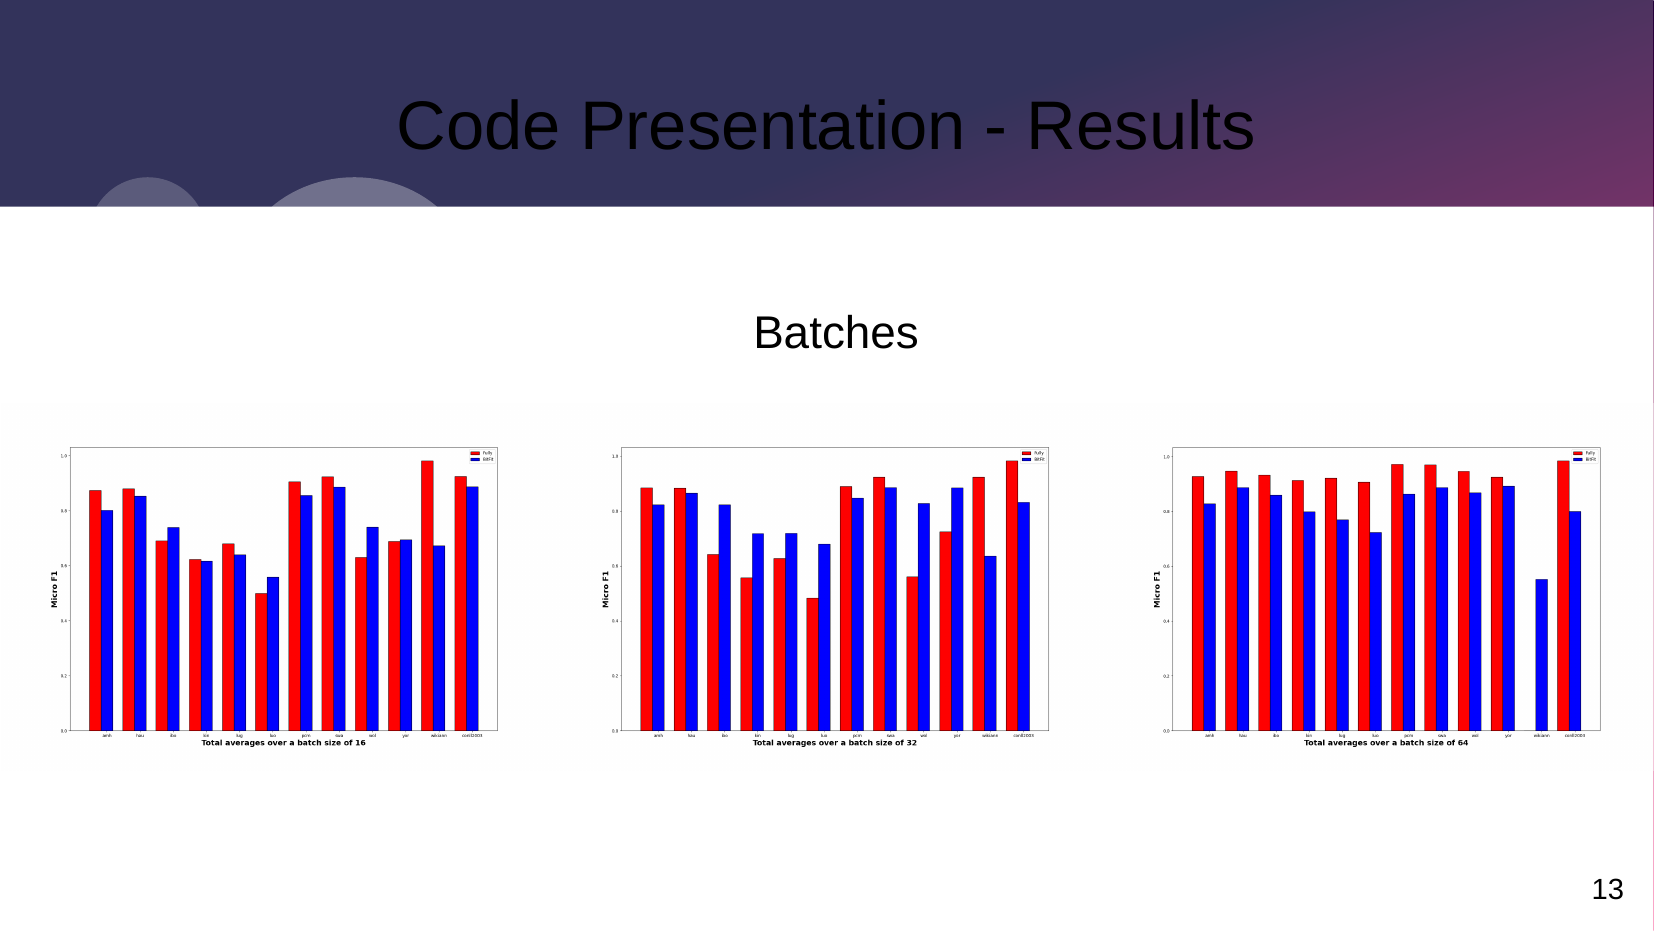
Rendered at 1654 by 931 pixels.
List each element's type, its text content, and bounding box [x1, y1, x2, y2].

text_box Batches [630, 300, 1043, 367]
title Code Presentation - Results [88, 44, 1565, 207]
picture [1, 403, 1654, 771]
